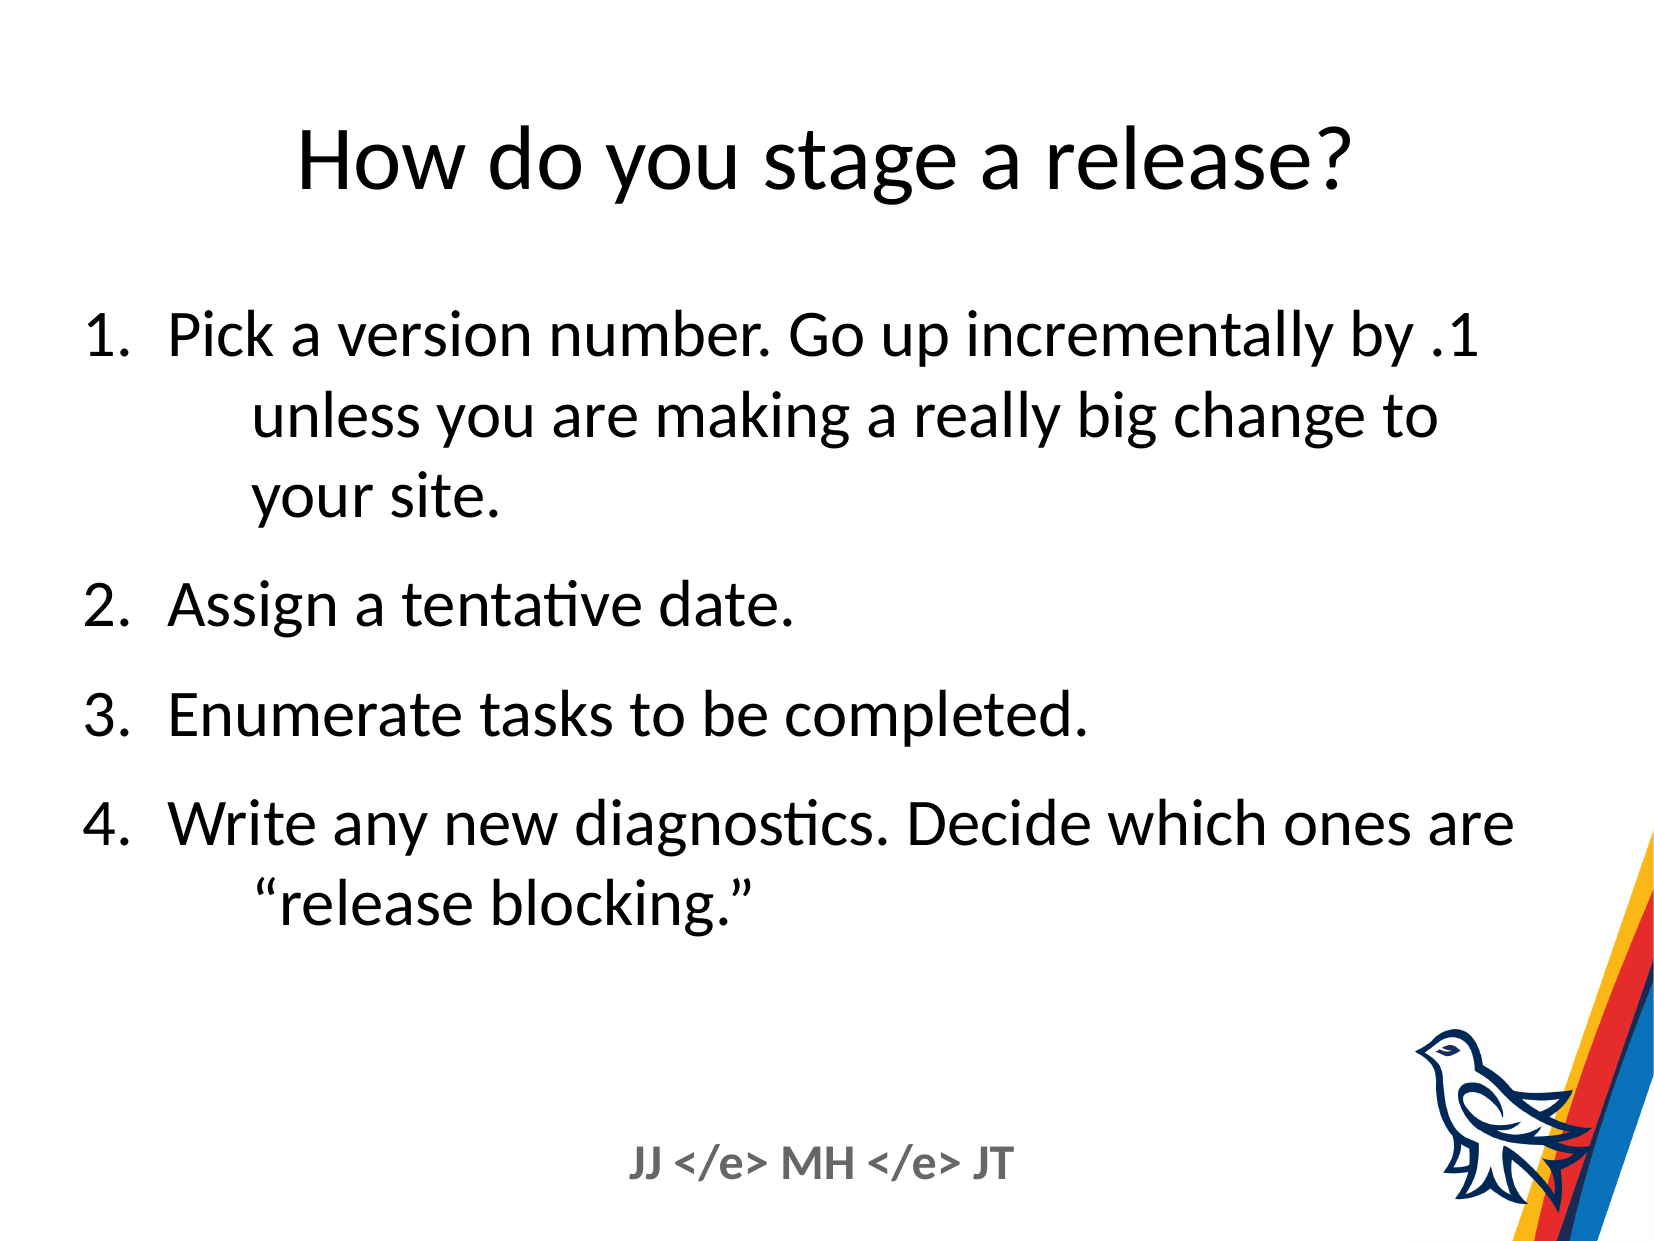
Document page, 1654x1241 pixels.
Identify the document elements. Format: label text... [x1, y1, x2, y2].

list Pick a version number. Go up incrementally by .1 unless you are making a really big change to your site. Assign a tentative date. Enumerate tasks to be completed. Write any new diagnostics. Decide which ones are “release blocking.” [82, 290, 1571, 1010]
title How do you stage a release? [82, 49, 1571, 257]
text_box JJ </e> MH </e> JT [565, 1129, 1090, 1216]
